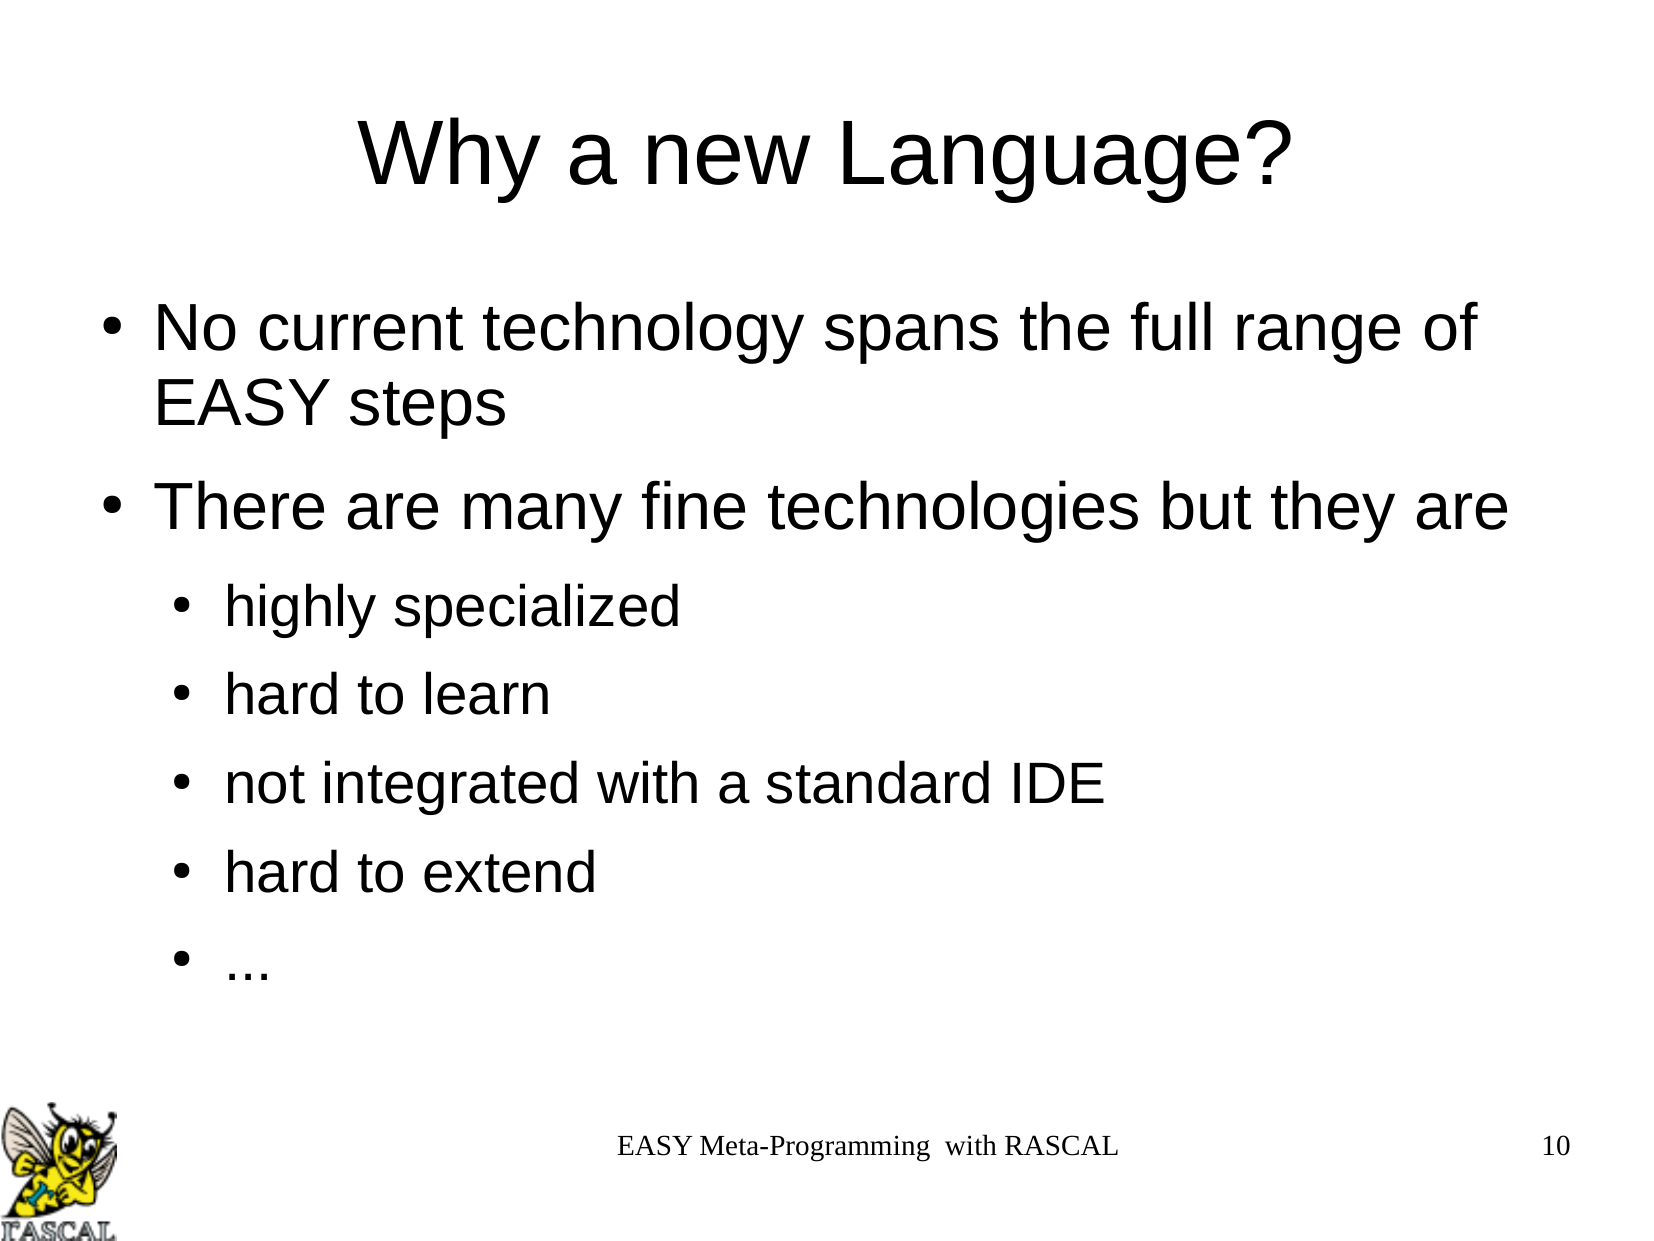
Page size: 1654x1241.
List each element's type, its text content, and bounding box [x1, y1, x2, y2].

picture [0, 1102, 117, 1241]
list No current technology spans the full range of EASY steps There are many fine technologies but they are highly specialized hard to learn not integrated with a standard IDE hard to extend ... [82, 290, 1571, 1109]
title Why a new Language? [82, 49, 1571, 257]
